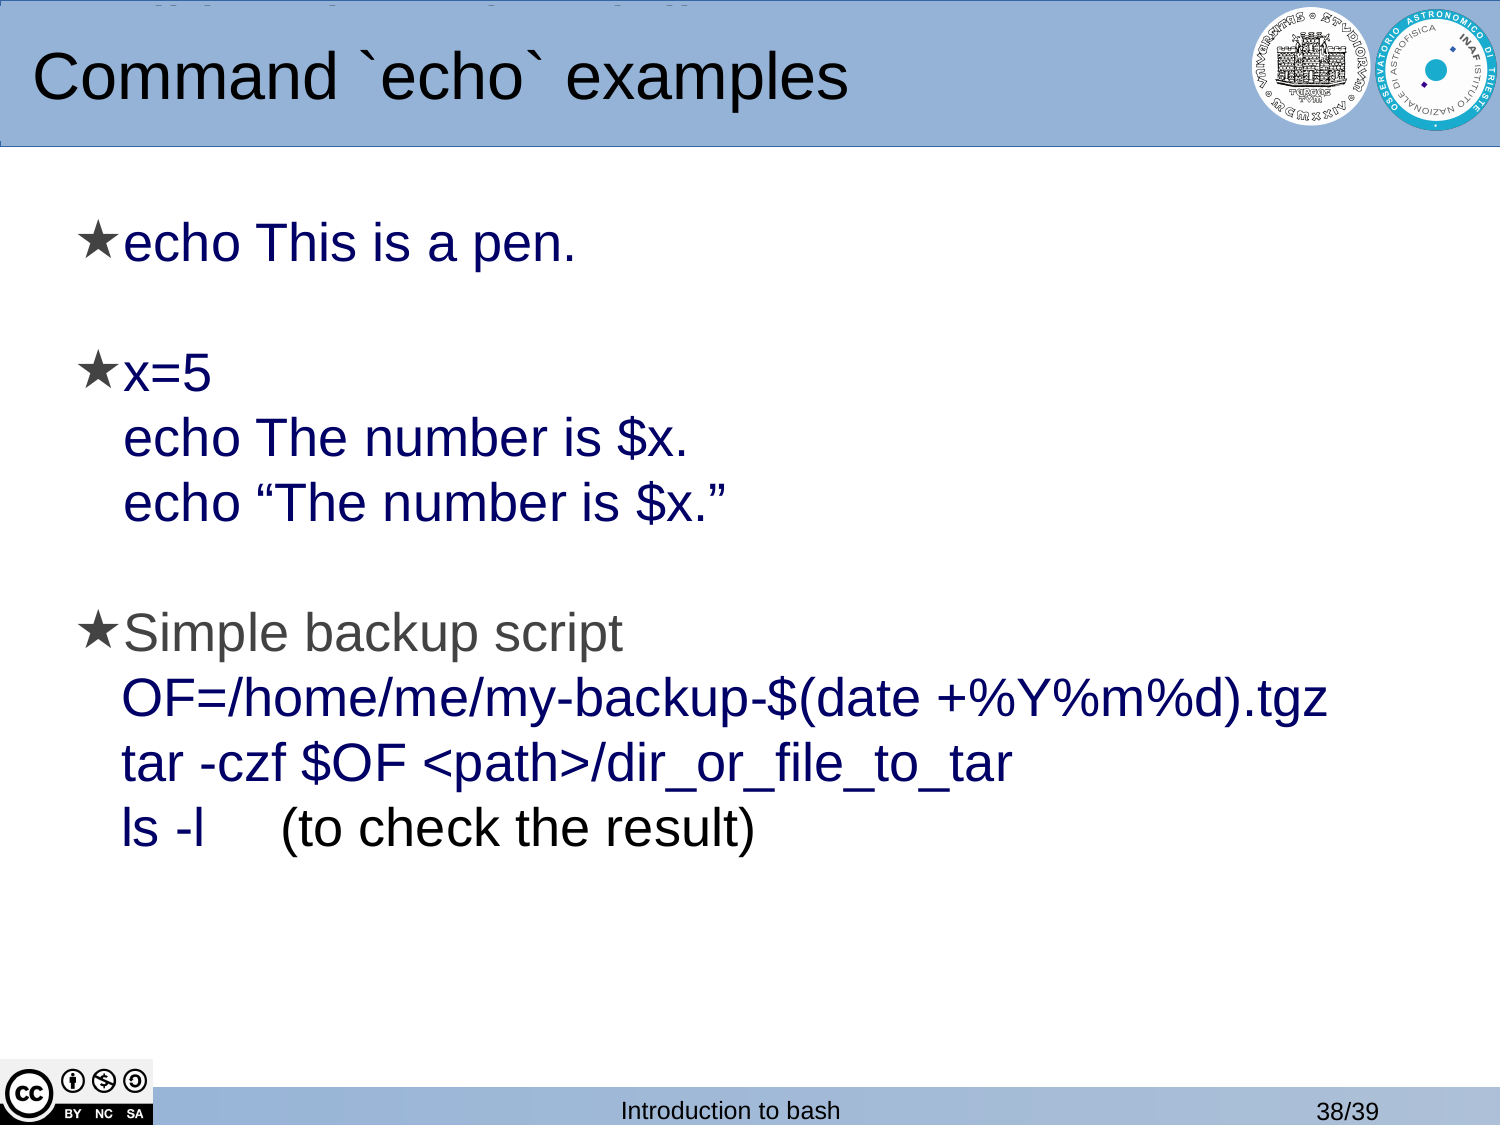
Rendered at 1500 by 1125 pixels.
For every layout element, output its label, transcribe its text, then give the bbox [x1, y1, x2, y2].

picture [0, 1059, 153, 1125]
list echo This is a pen. x=5 echo The number is $x. echo “The number is $x.” Simple backup script OF=/home/me/my-backup-$(date +%Y%m%d).tgz tar -czf $OF <path>/dir_or_file_to_tar ls -l (to check the result) [16, 135, 1500, 1081]
title Traditional service delivery [0, 0, 1500, 135]
text_box Command `echo` examples [0, 5, 1232, 141]
